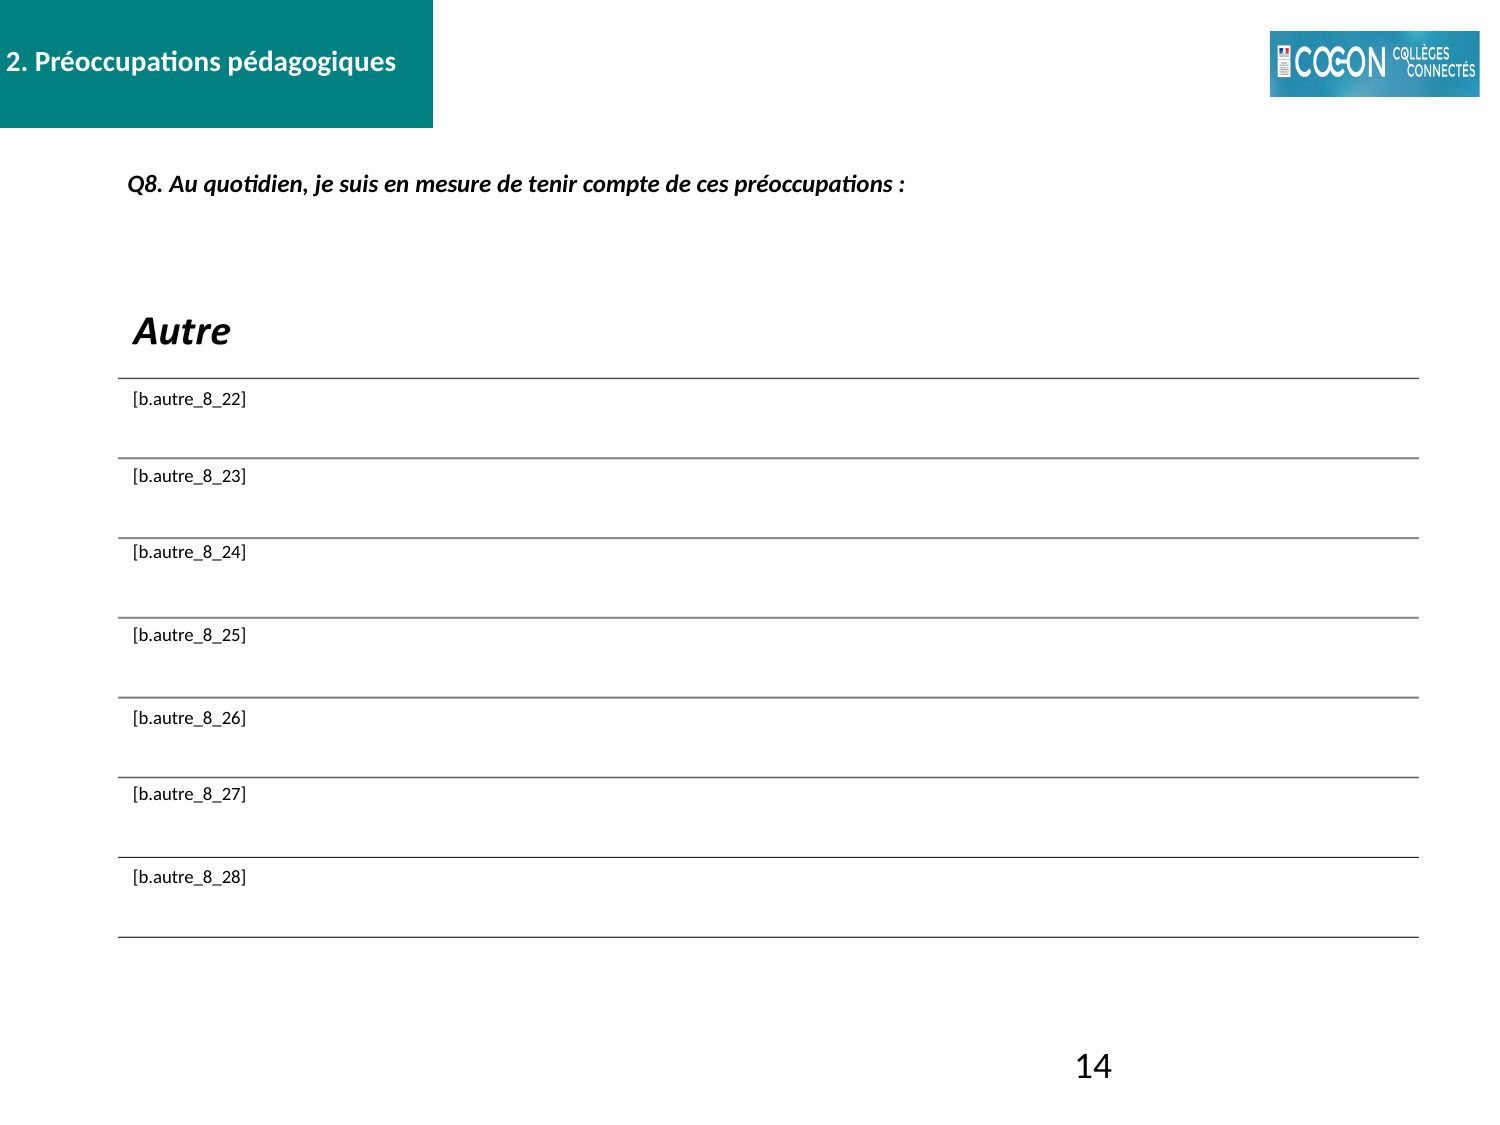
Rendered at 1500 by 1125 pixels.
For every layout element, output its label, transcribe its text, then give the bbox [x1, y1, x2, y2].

text_box [b.autre_8_22] [118, 383, 1419, 460]
text_box [b.autre_8_23] [118, 460, 1419, 537]
picture [108, 292, 1419, 938]
text_box [b.autre_8_25] [118, 620, 1419, 697]
text_box <numéro> [1059, 1042, 1397, 1103]
text_box 2. Préoccupations pédagogiques [0, 0, 433, 128]
text_box [b.autre_8_24] [118, 537, 1419, 615]
text_box [b.autre_8_27] [118, 779, 1419, 857]
text_box [b.autre_8_28] [118, 862, 1419, 939]
text_box [b.autre_8_26] [118, 702, 1419, 779]
text_box Q8. Au quotidien, je suis en mesure de tenir compte de ces préoccupations : [112, 166, 1444, 209]
picture [1269, 31, 1480, 97]
